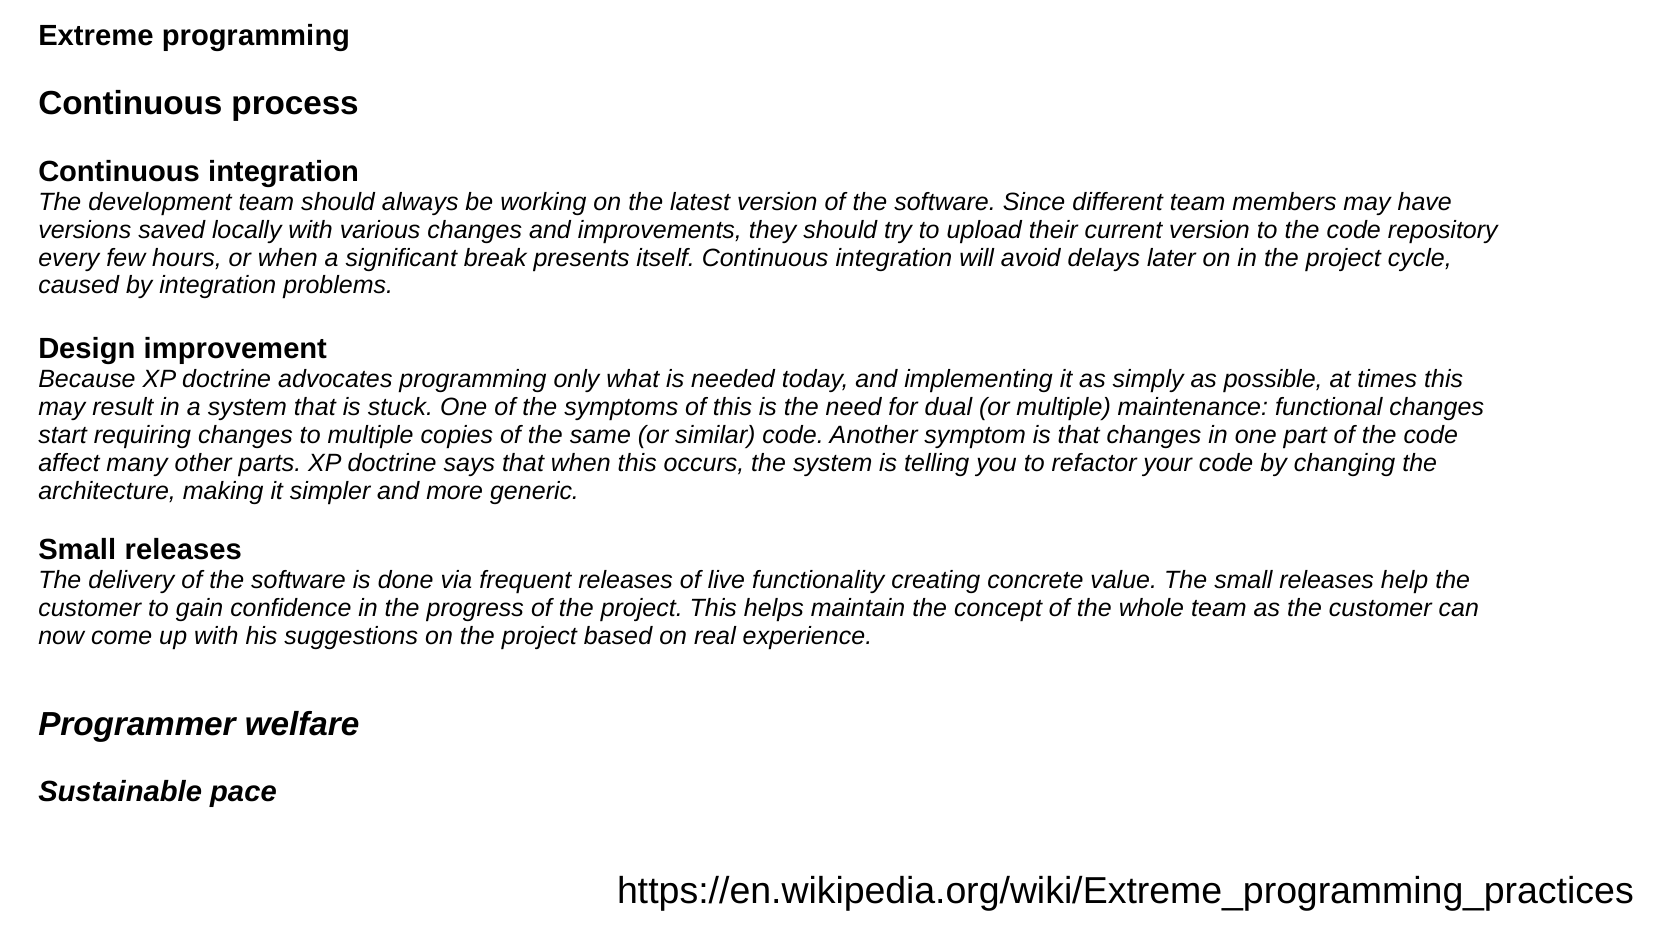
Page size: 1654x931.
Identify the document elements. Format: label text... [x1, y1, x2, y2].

text_box https://en.wikipedia.org/wiki/Extreme_programming_practices [602, 862, 1649, 920]
text_box Extreme programming Continuous process Continuous integration The development team should always be working on the latest version of the software. Since different team members may have versions saved locally with various changes and improvements, they should try to upload their current version to the code repository every few hours, or when a significant break presents itself. Continuous integration will avoid delays later on in the project cycle, caused by integration problems. Design improvement Because XP doctrine advocates programming only what is needed today, and implementing it as simply as possible, at times this may result in a system that is stuck. One of the symptoms of this is the need for dual (or multiple) maintenance: functional changes start requiring changes to multiple copies of the same (or similar) code. Another symptom is that changes in one part of the code affect many other parts. XP doctrine says that when this occurs, the system is telling you to refactor your code by changing the architecture, making it simpler and more generic. Small releases The delivery of the software is done via frequent releases of live functionality creating concrete value. The small releases help the customer to gain confidence in the progress of the project. This helps maintain the concept of the whole team as the customer can now come up with his suggestions on the project based on real experience. Programmer welfare Sustainable pace [23, 11, 1524, 816]
